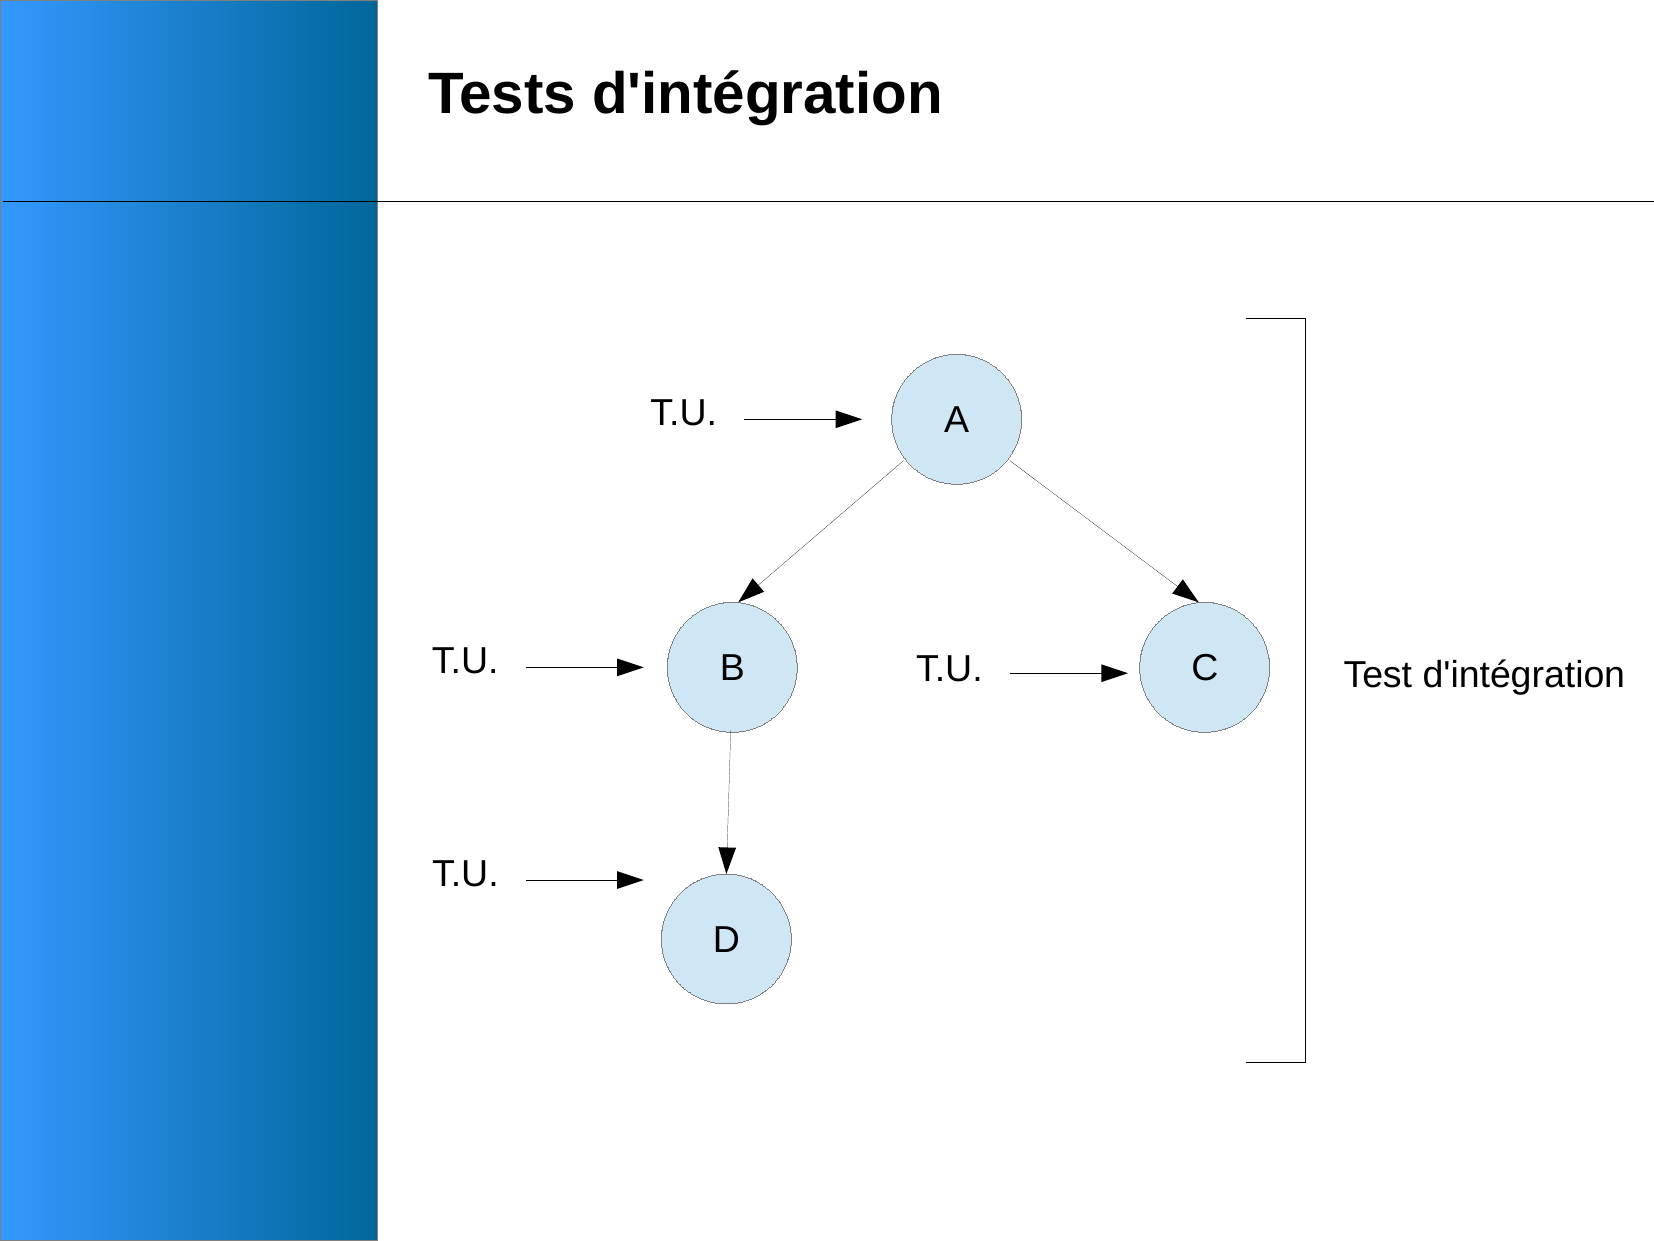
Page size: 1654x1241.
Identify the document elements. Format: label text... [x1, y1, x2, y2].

text_box T.U. [417, 844, 514, 902]
text_box T.U. [417, 631, 514, 689]
text_box C [1139, 602, 1270, 733]
text_box T.U. [635, 383, 733, 441]
text_box B [667, 602, 798, 733]
text_box A [891, 354, 1022, 485]
text_box Test d'intégration [1328, 645, 1641, 703]
text_box Tests d'intégration [413, 52, 1371, 201]
text_box D [661, 874, 792, 1004]
text_box [0, 0, 378, 1241]
text_box T.U. [901, 639, 999, 697]
